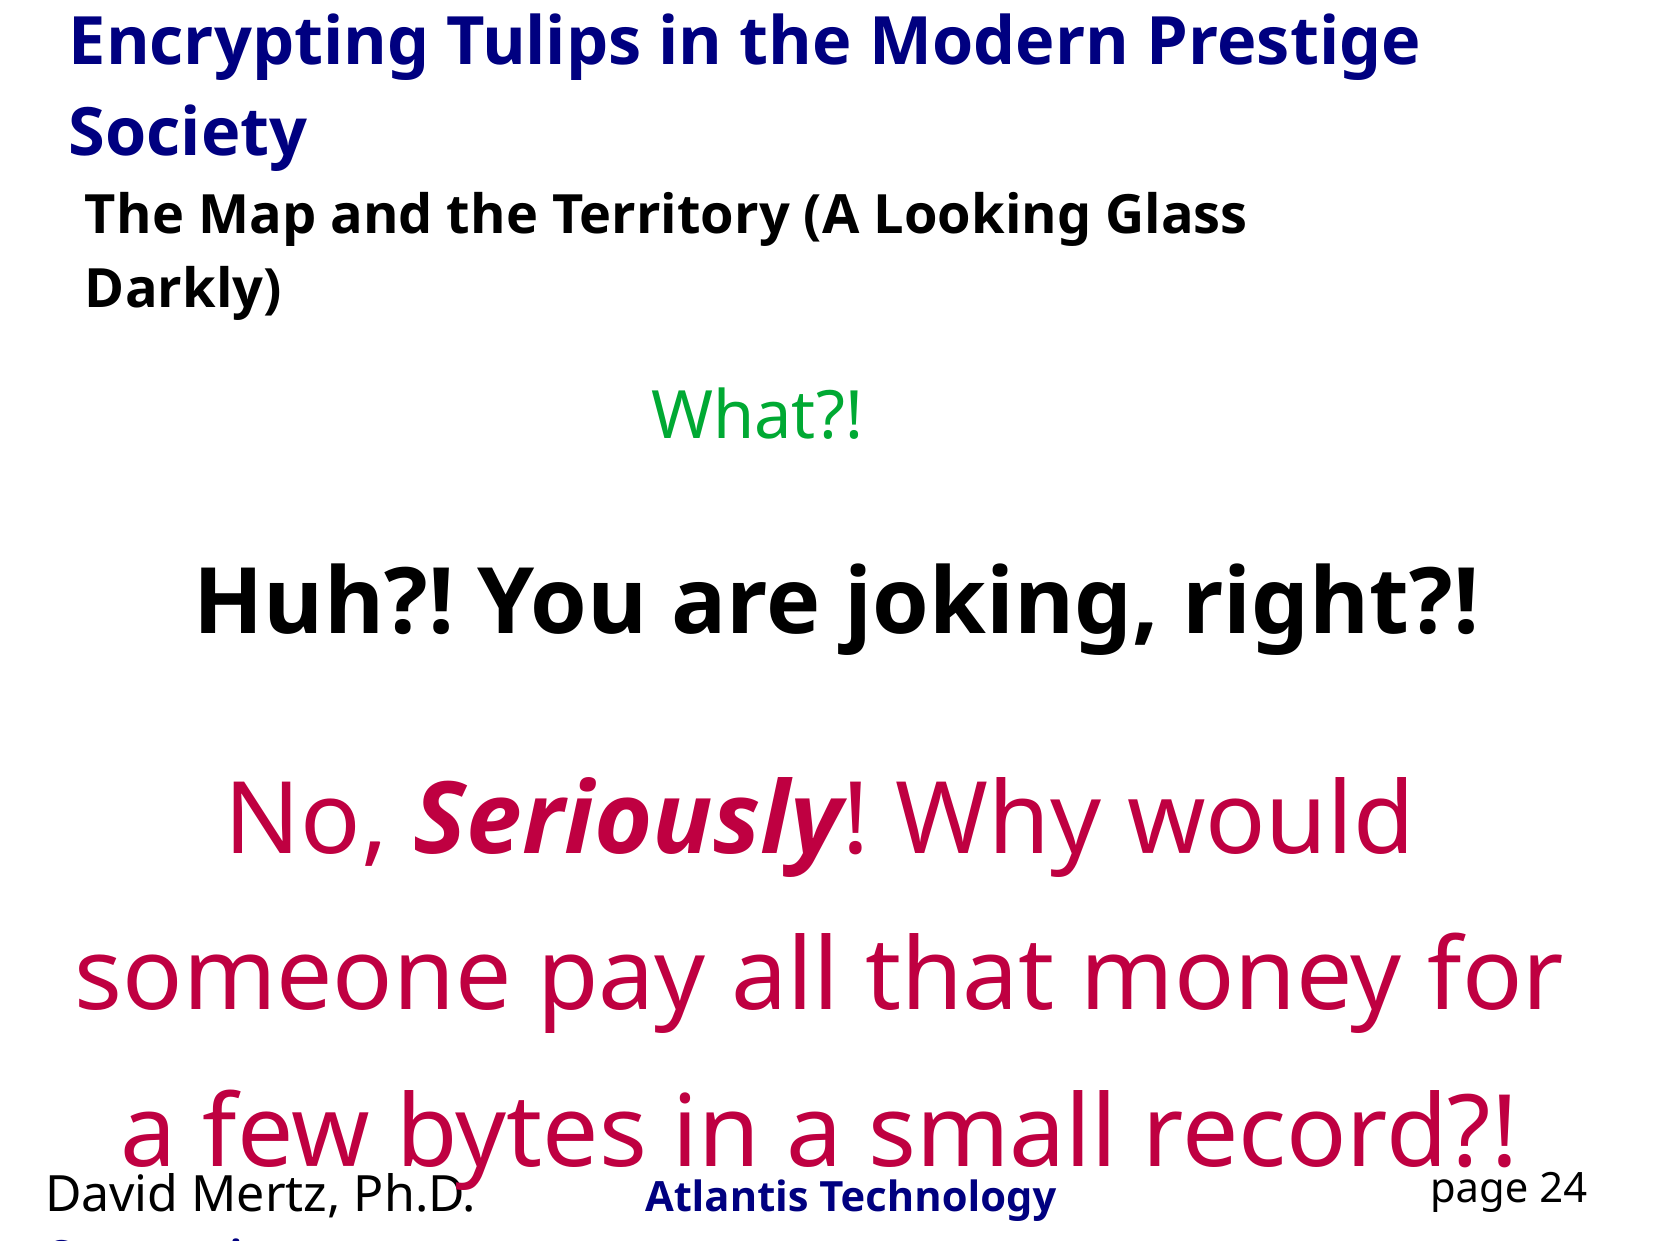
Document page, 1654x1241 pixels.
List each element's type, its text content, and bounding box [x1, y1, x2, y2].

text_box What?! [636, 360, 901, 457]
list The Map and the Territory (A Looking Glass Darkly) [84, 175, 1456, 256]
text_box No, Seriously! Why would someone pay all that money for a few bytes in a small record?! [60, 718, 1636, 1060]
text_box Huh?! You are joking, right?! [179, 527, 1535, 661]
